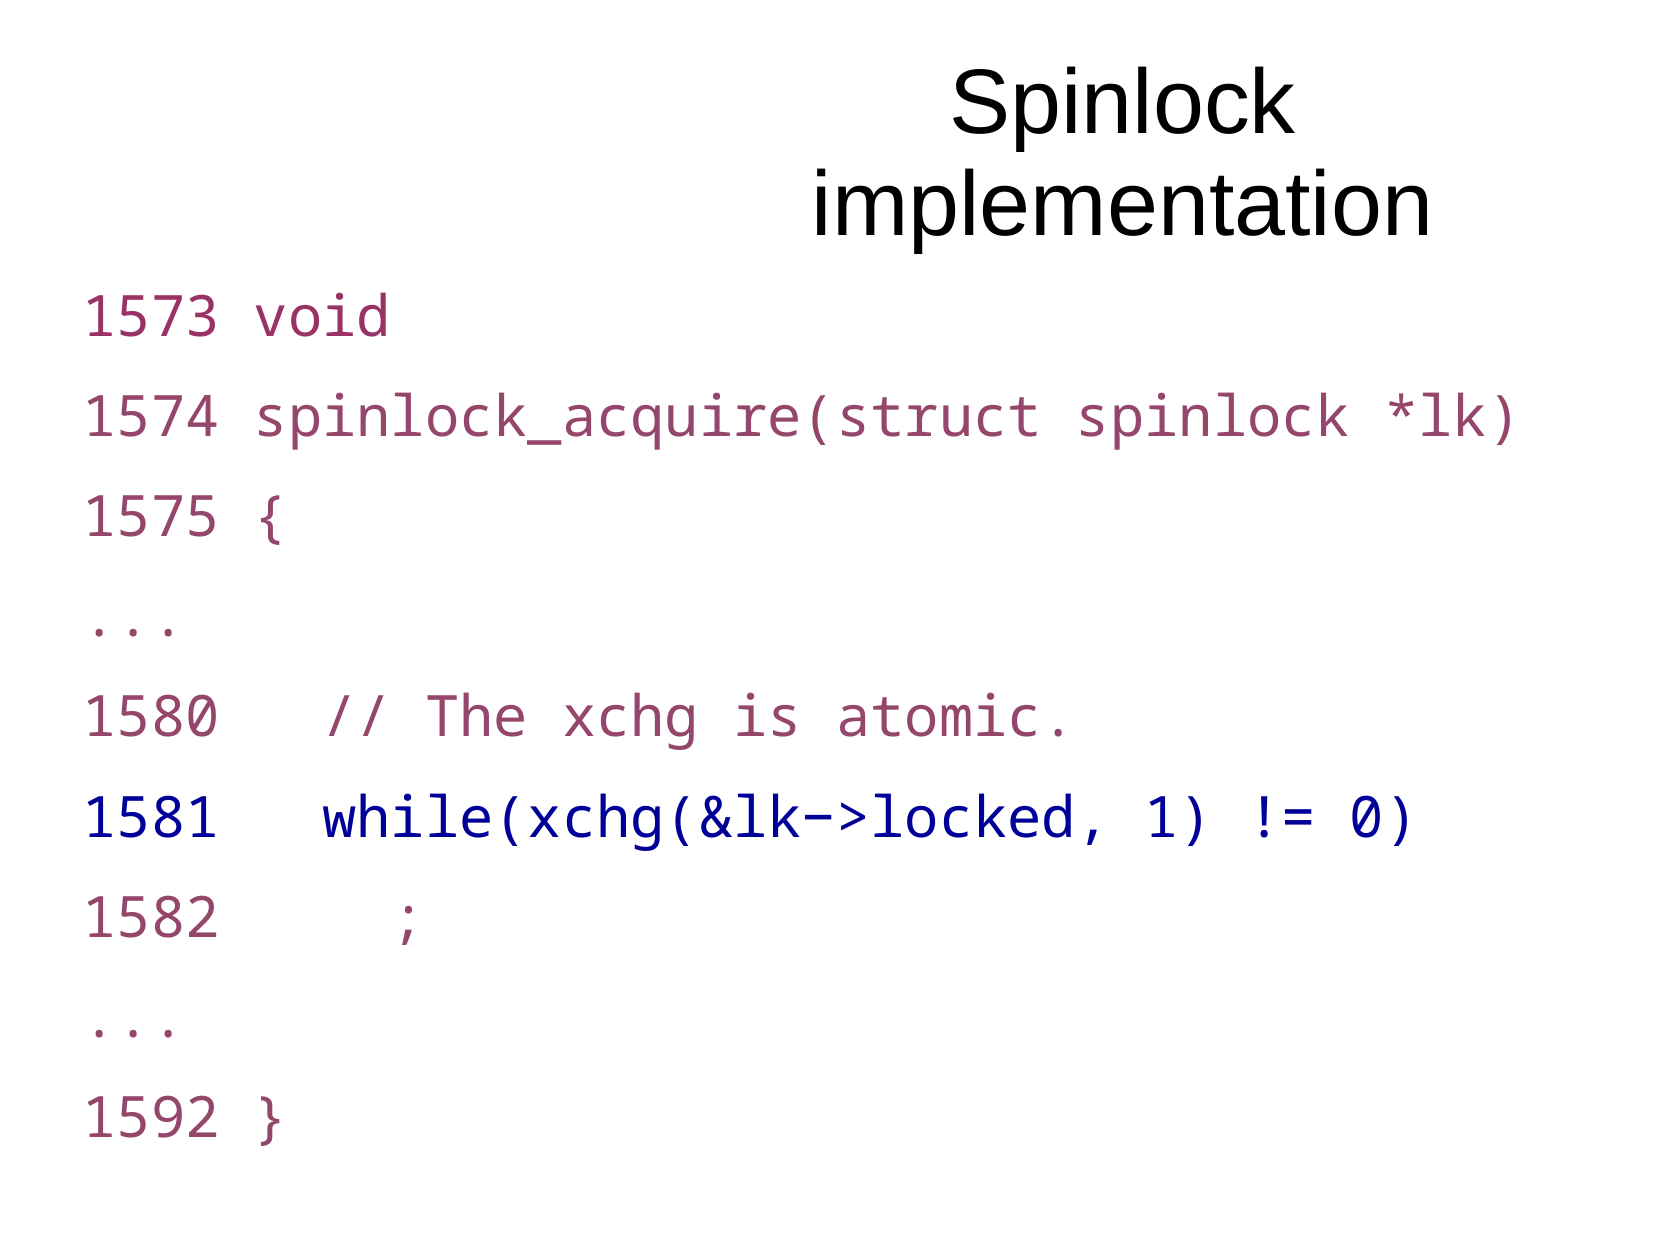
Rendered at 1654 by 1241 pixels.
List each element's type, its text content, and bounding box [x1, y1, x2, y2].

list 1573 void 1574 spinlock_acquire(struct spinlock *lk) 1575 { ... 1580 // The xchg is atomic. 1581 while(xchg(&lk−>locked, 1) != 0) 1582 ; ... 1592 } [82, 75, 1571, 1163]
title Spinlock implementation [675, 49, 1571, 257]
